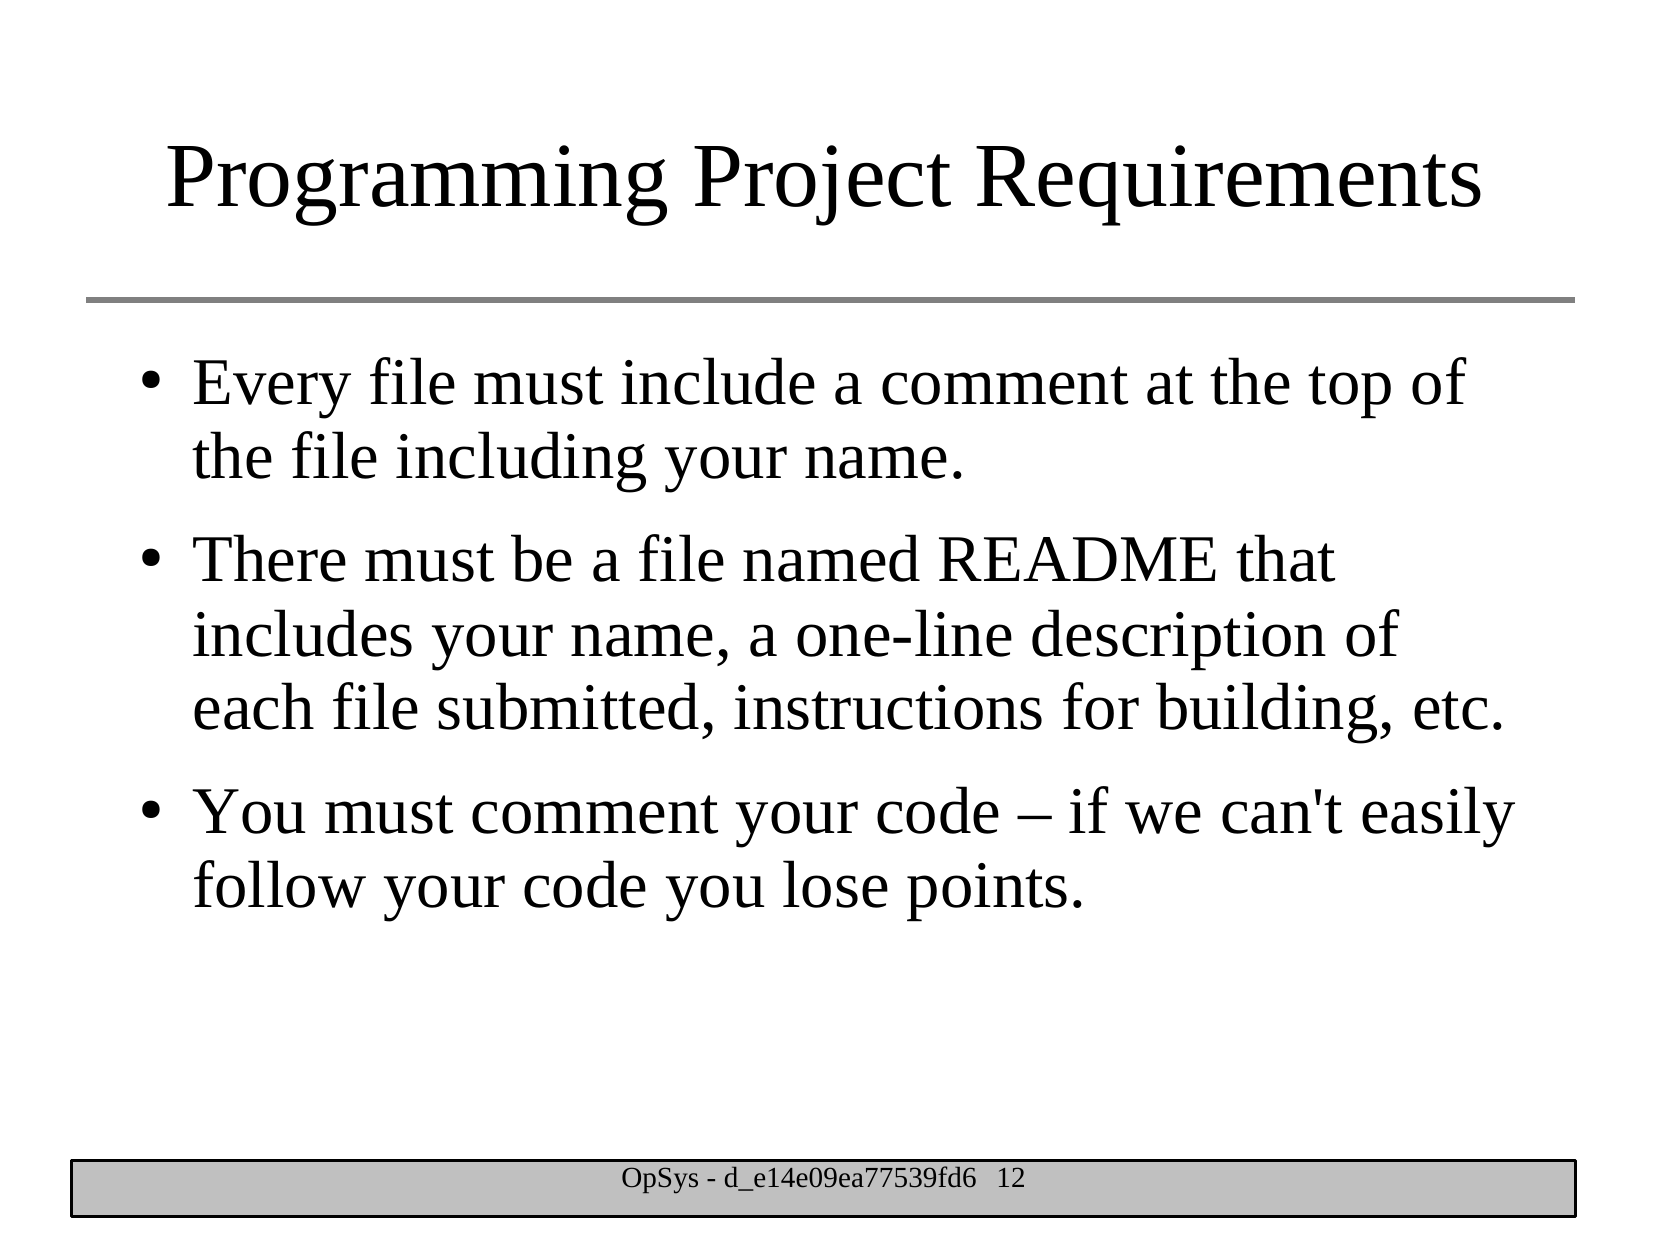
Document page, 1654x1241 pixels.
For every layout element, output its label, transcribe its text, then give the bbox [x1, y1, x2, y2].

list Every file must include a comment at the top of the file including your name. There must be a file named README that includes your name, a one-line description of each file submitted, instructions for building, etc. You must comment your code – if we can't easily follow your code you lose points. [121, 344, 1534, 1127]
title Programming Project Requirements [119, 72, 1532, 280]
